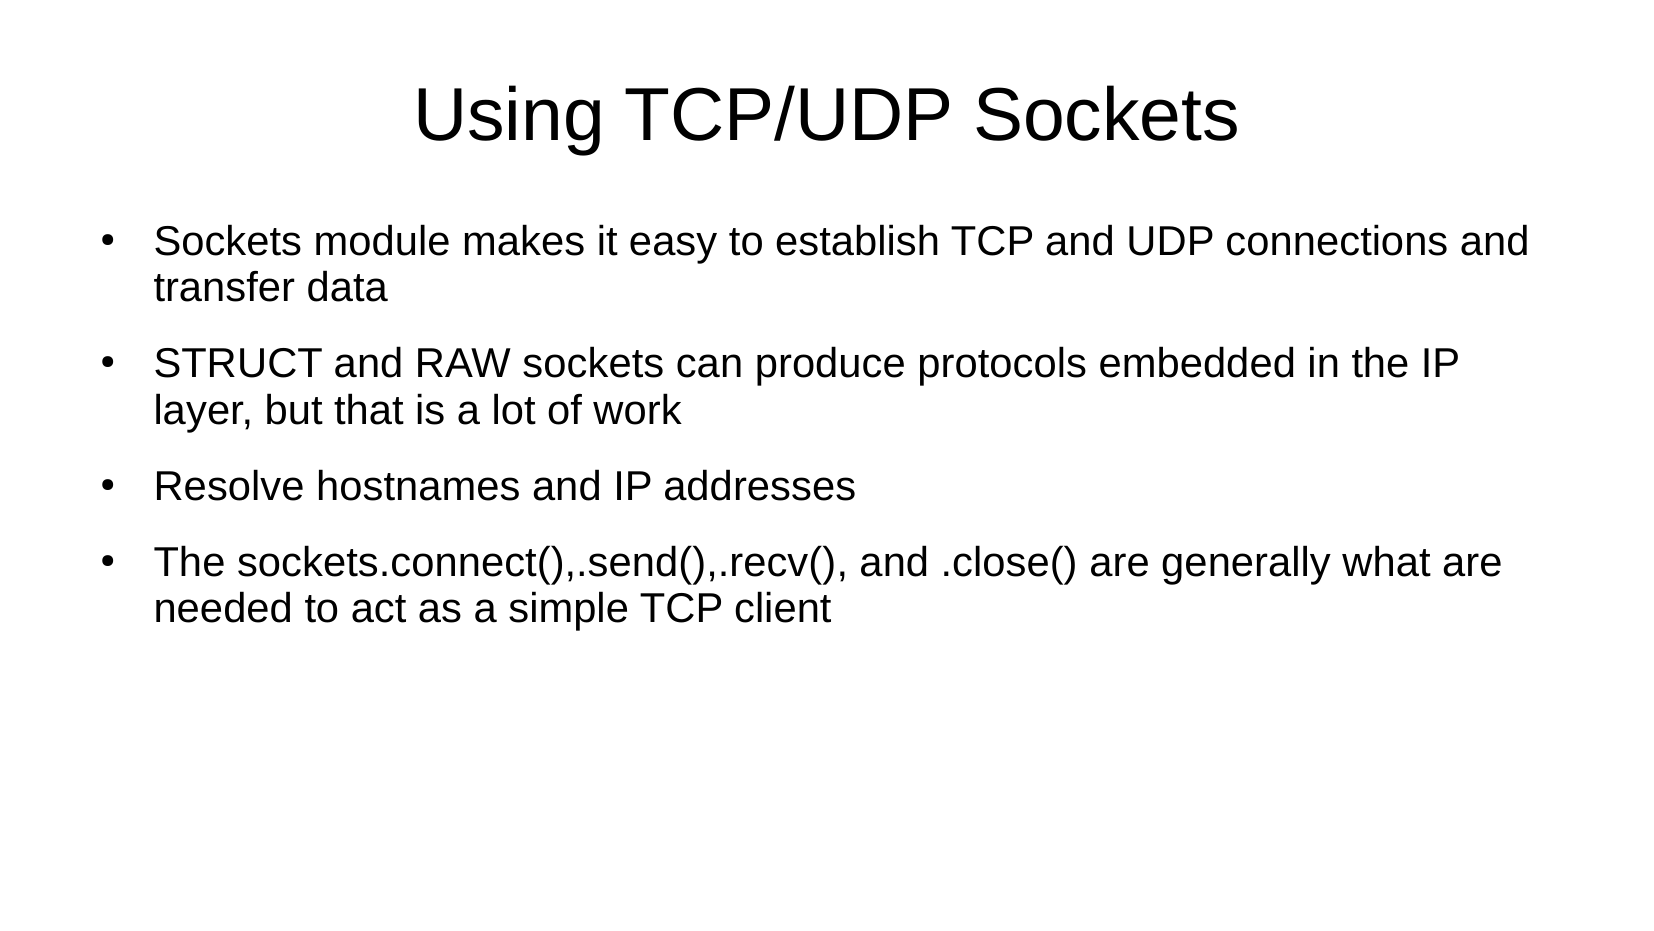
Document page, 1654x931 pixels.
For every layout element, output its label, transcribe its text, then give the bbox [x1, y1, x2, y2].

title Using TCP/UDP Sockets [82, 37, 1571, 193]
list Sockets module makes it easy to establish TCP and UDP connections and transfer data STRUCT and RAW sockets can produce protocols embedded in the IP layer, but that is a lot of work Resolve hostnames and IP addresses The sockets.connect(),.send(),.recv(), and .close() are generally what are needed to act as a simple TCP client [82, 217, 1571, 758]
